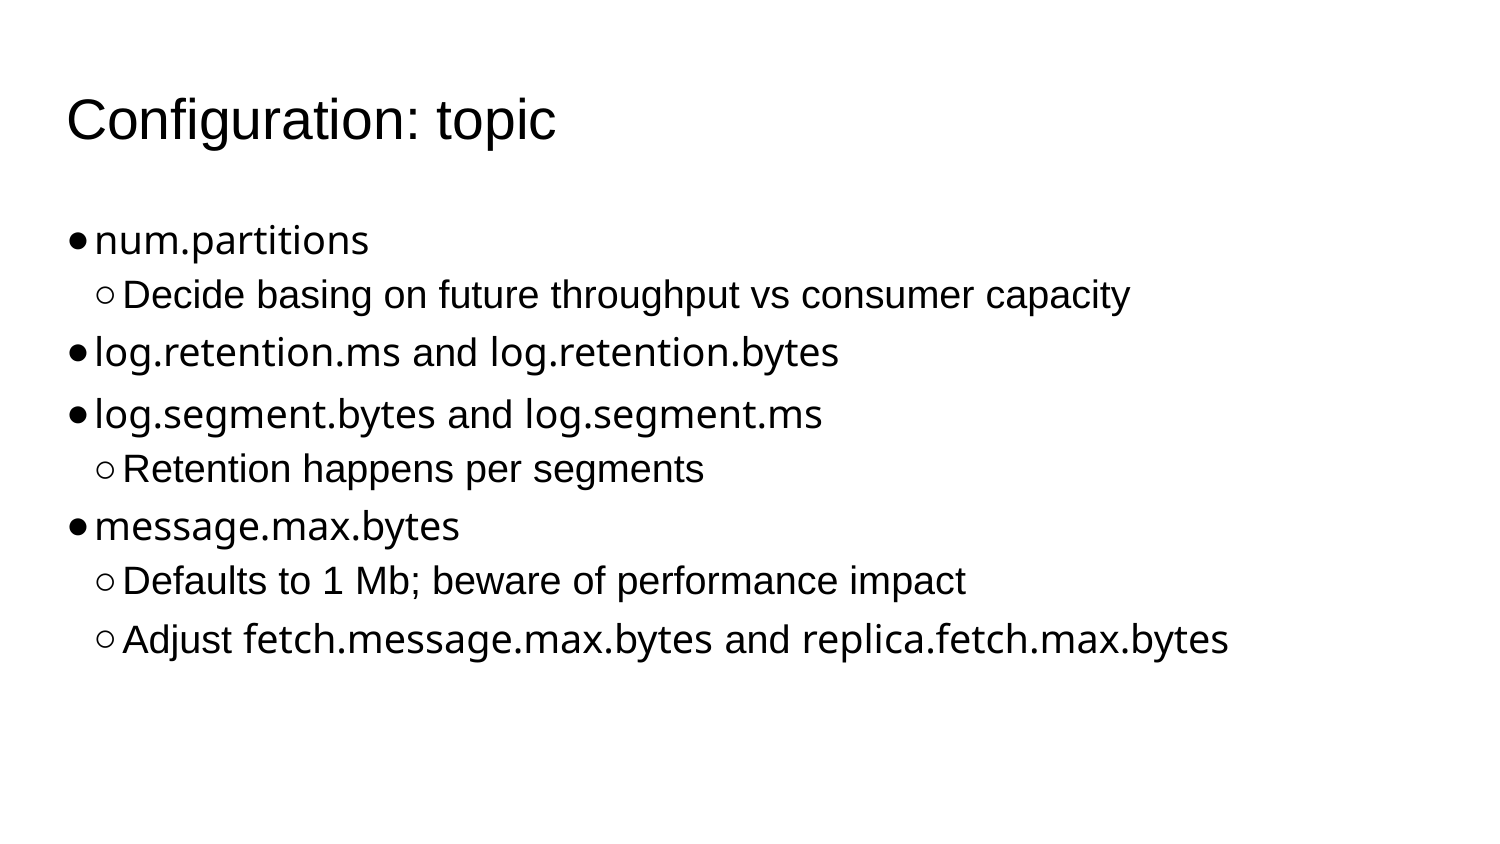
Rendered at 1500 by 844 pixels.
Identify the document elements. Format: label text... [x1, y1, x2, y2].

list num.partitions Decide basing on future throughput vs consumer capacity log.retention.ms and log.retention.bytes log.segment.bytes and log.segment.ms Retention happens per segments message.max.bytes Defaults to 1 Mb; beware of performance impact Adjust fetch.message.max.bytes and replica.fetch.max.bytes [51, 189, 1449, 750]
title Configuration: topic [51, 72, 1449, 167]
